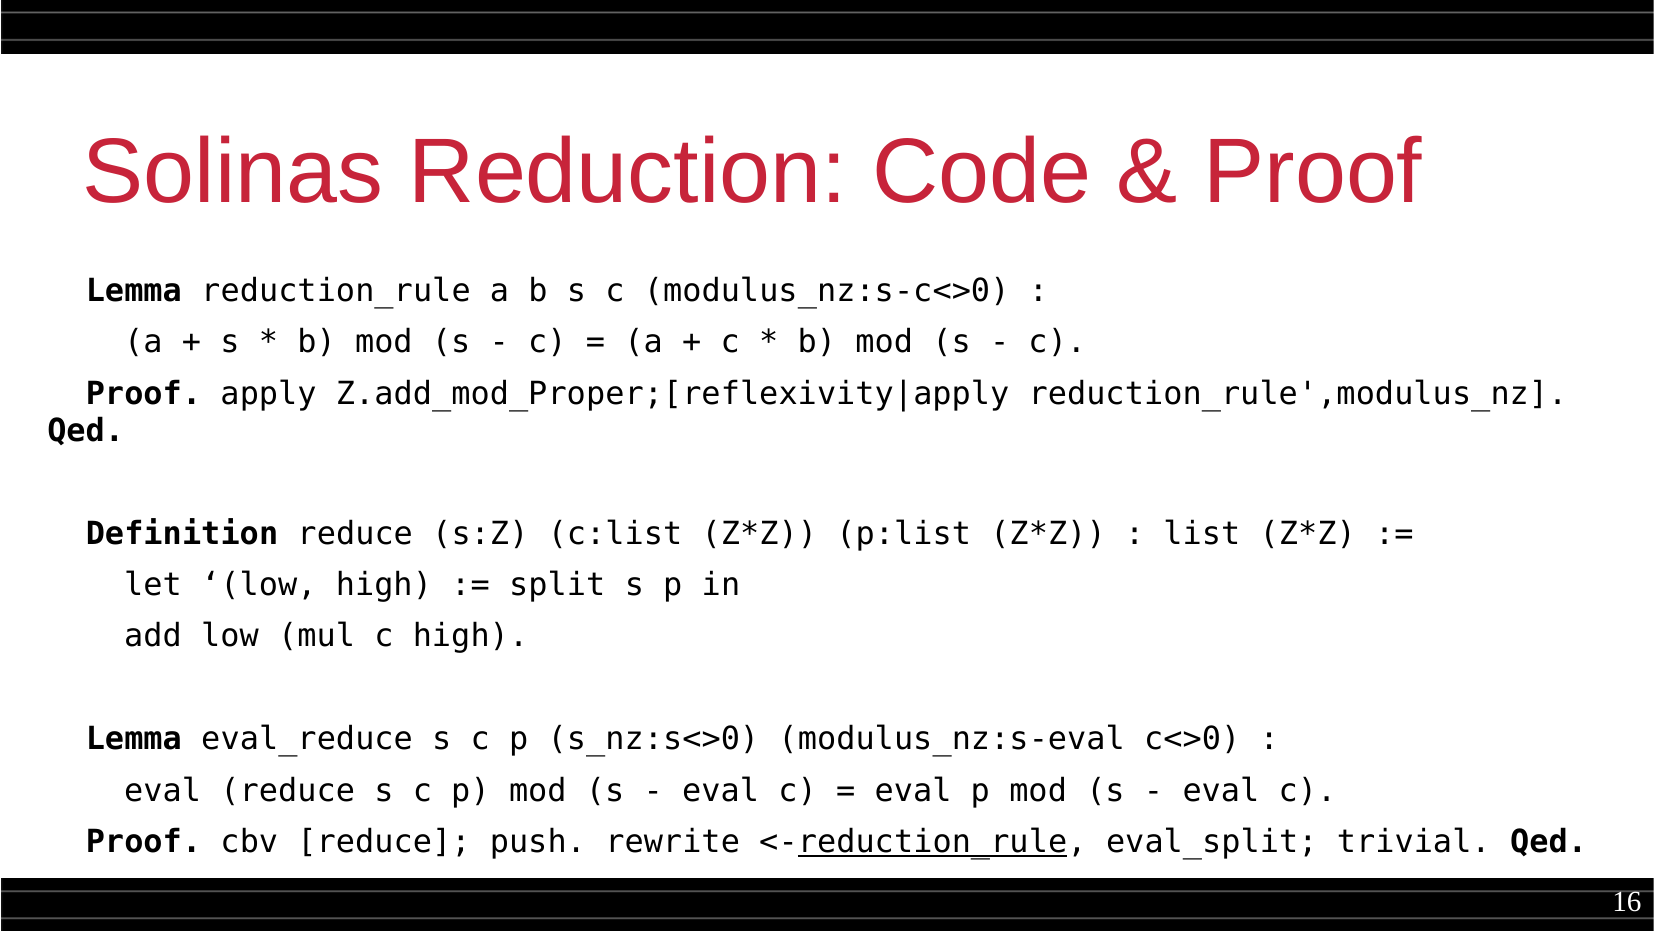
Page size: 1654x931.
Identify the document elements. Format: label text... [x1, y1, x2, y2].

picture [1, 0, 1654, 54]
picture [1, 878, 1654, 931]
title Solinas Reduction: Code & Proof [82, 92, 1571, 249]
list Lemma reduction_rule a b s c (modulus_nz:s-c<>0) : (a + s * b) mod (s - c) = (a + c * b) mod (s - c). Proof. apply Z.add_mod_Proper;[reflexivity|apply reduction_rule',modulus_nz]. Qed. Definition reduce (s:Z) (c:list (Z*Z)) (p:list (Z*Z)) : list (Z*Z) := let ‘(low, high) := split s p in add low (mul c high). Lemma eval_reduce s c p (s_nz:s<>0) (modulus_nz:s-eval c<>0) : eval (reduce s c p) mod (s - eval c) = eval p mod (s - eval c). Proof. cbv [reduce]; push. rewrite <-reduction_rule, eval_split; trivial. Qed. [47, 271, 1642, 871]
